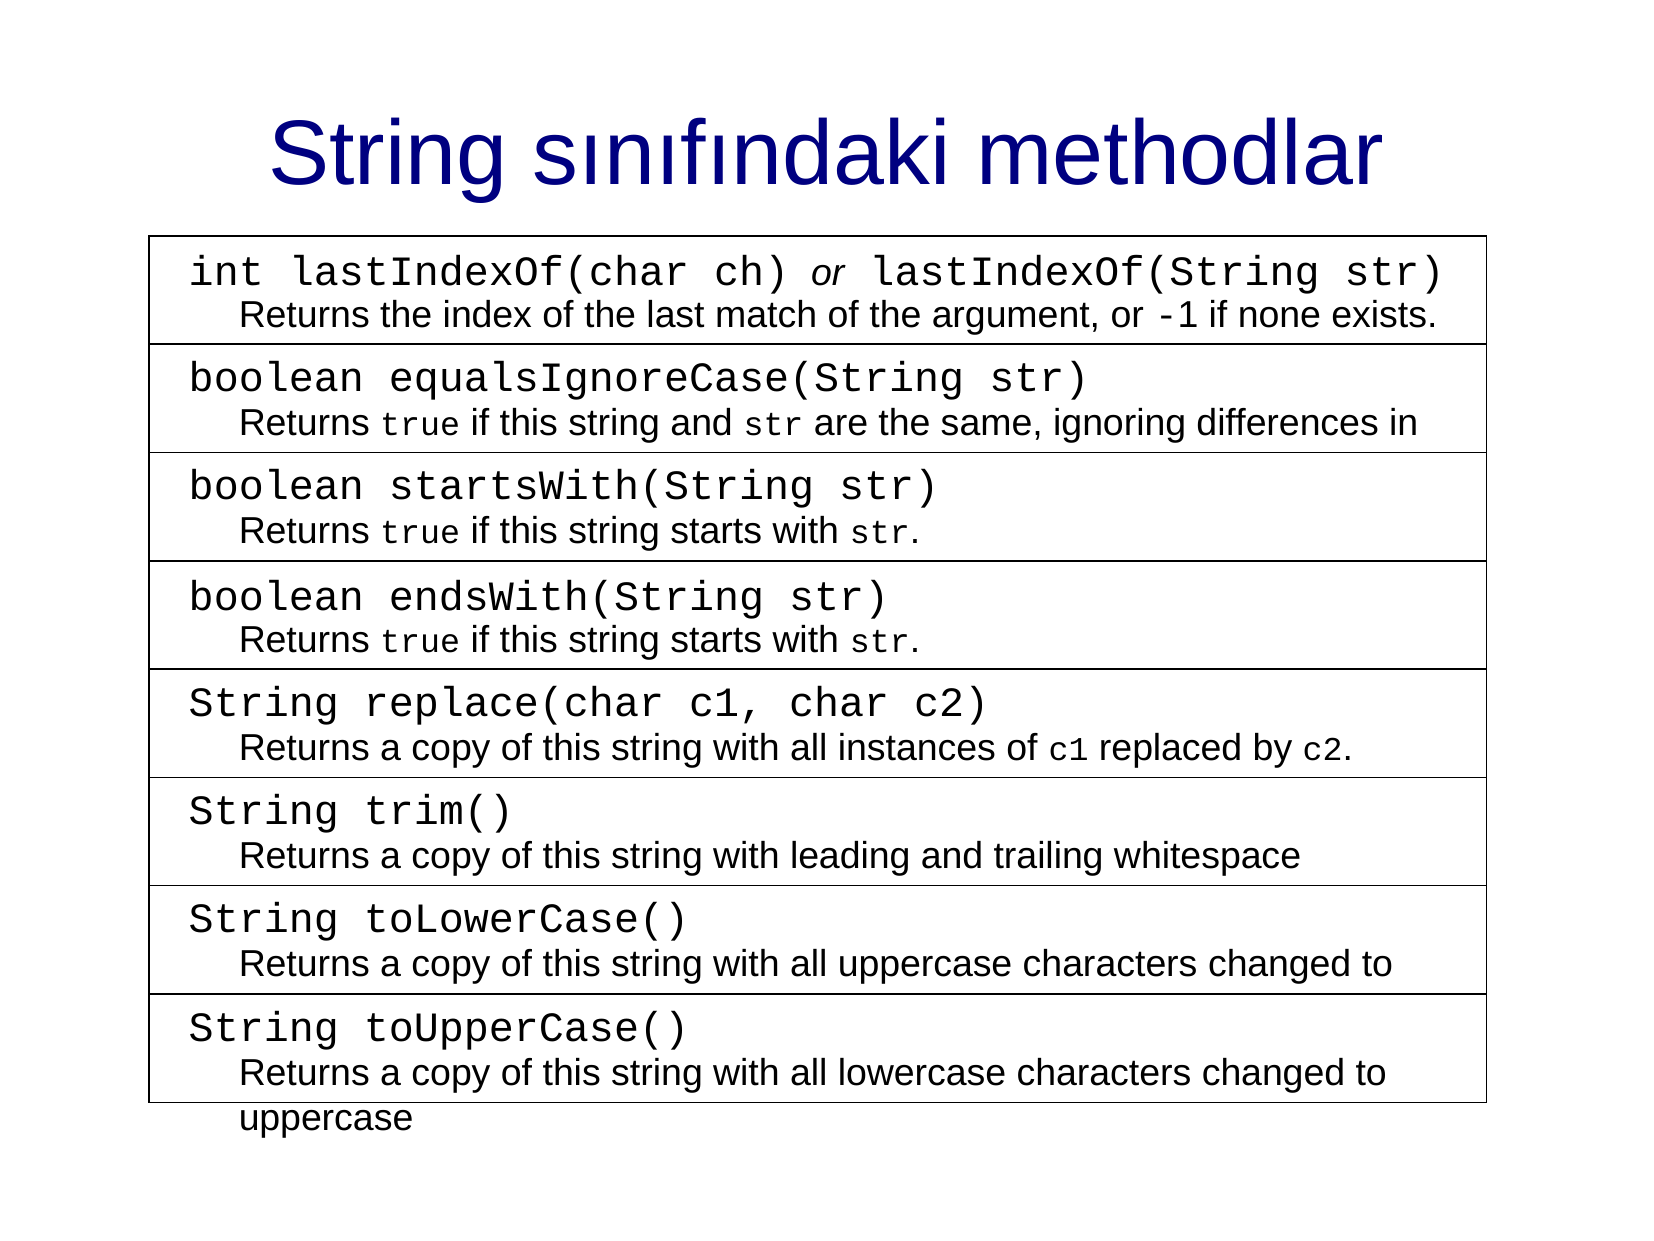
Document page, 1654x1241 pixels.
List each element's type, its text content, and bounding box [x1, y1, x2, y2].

text_box String toLowerCase() [174, 883, 1462, 950]
text_box String trim() [174, 775, 1462, 841]
text_box Returns a copy of this string with leading and trailing whitespace removed. [223, 823, 1475, 885]
text_box Returns true if this string starts with str. [223, 498, 1475, 560]
text_box String replace(char c1, char c2) [174, 667, 1462, 733]
title String sınıfındaki methodlar [82, 49, 1571, 257]
text_box [1462, 235, 1487, 1103]
text_box [149, 235, 223, 1103]
text_box Returns a copy of this string with all lowercase characters changed to uppercase [223, 1039, 1475, 1146]
text_box Returns true if this string starts with str. [223, 606, 1475, 668]
text_box boolean endsWith(String str) [174, 560, 1462, 627]
text_box Returns a copy of this string with all uppercase characters changed to lowercase. [223, 931, 1475, 993]
text_box int lastIndexOf(char ch) or lastIndexOf(String str) [174, 235, 1462, 302]
text_box Returns true if this string and str are the same, ignoring differences in case. [223, 390, 1475, 452]
text_box Returns a copy of this string with all instances of c1 replaced by c2. [223, 715, 1475, 776]
text_box boolean equalsIgnoreCase(String str) [174, 342, 1462, 408]
text_box boolean startsWith(String str) [174, 450, 1462, 516]
text_box String toUpperCase() [174, 991, 1462, 1058]
text_box Returns the index of the last match of the argument, or -1 if none exists. [223, 281, 1475, 343]
